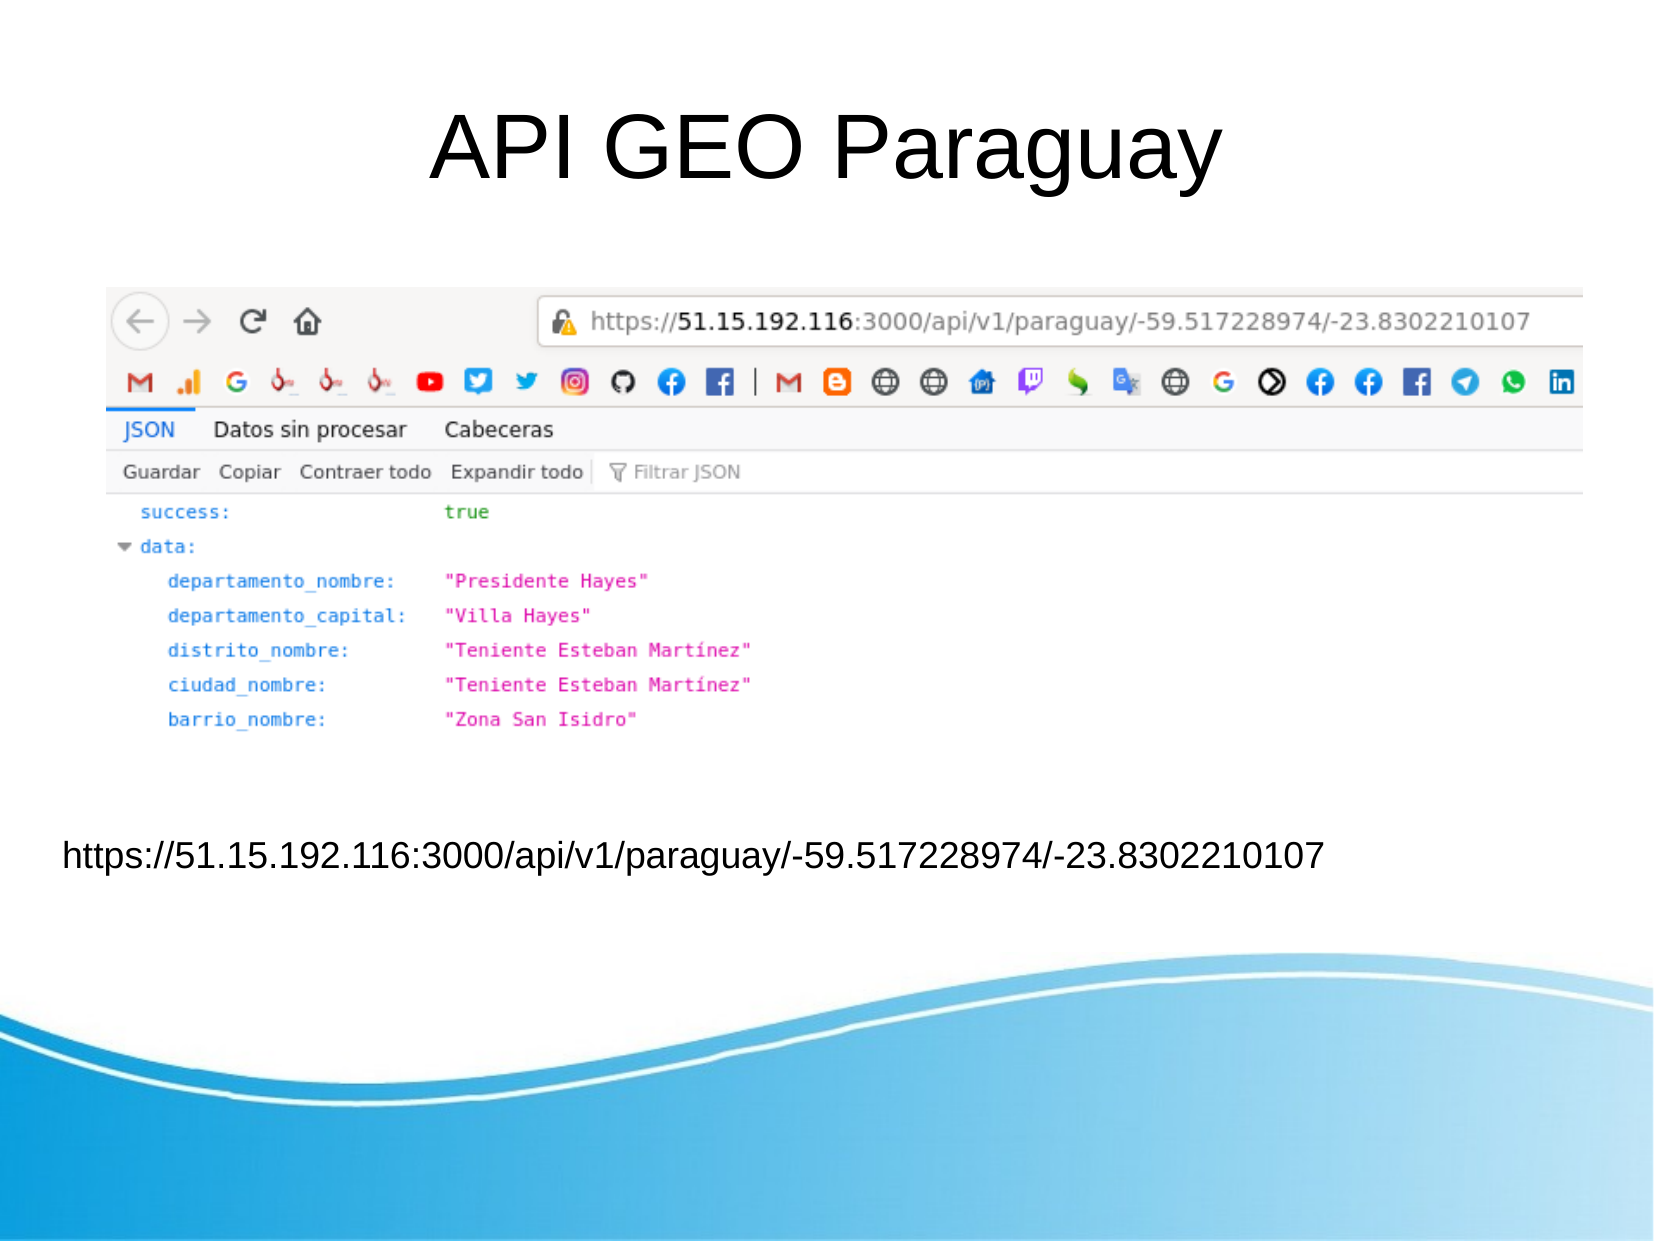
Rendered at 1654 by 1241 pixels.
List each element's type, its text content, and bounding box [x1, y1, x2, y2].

picture [106, 287, 1583, 792]
title API GEO Paraguay [82, 94, 1571, 200]
text_box https://51.15.192.116:3000/api/v1/paraguay/-59.517228974/-23.8302210107 [47, 826, 1477, 898]
picture [0, 952, 1654, 1241]
